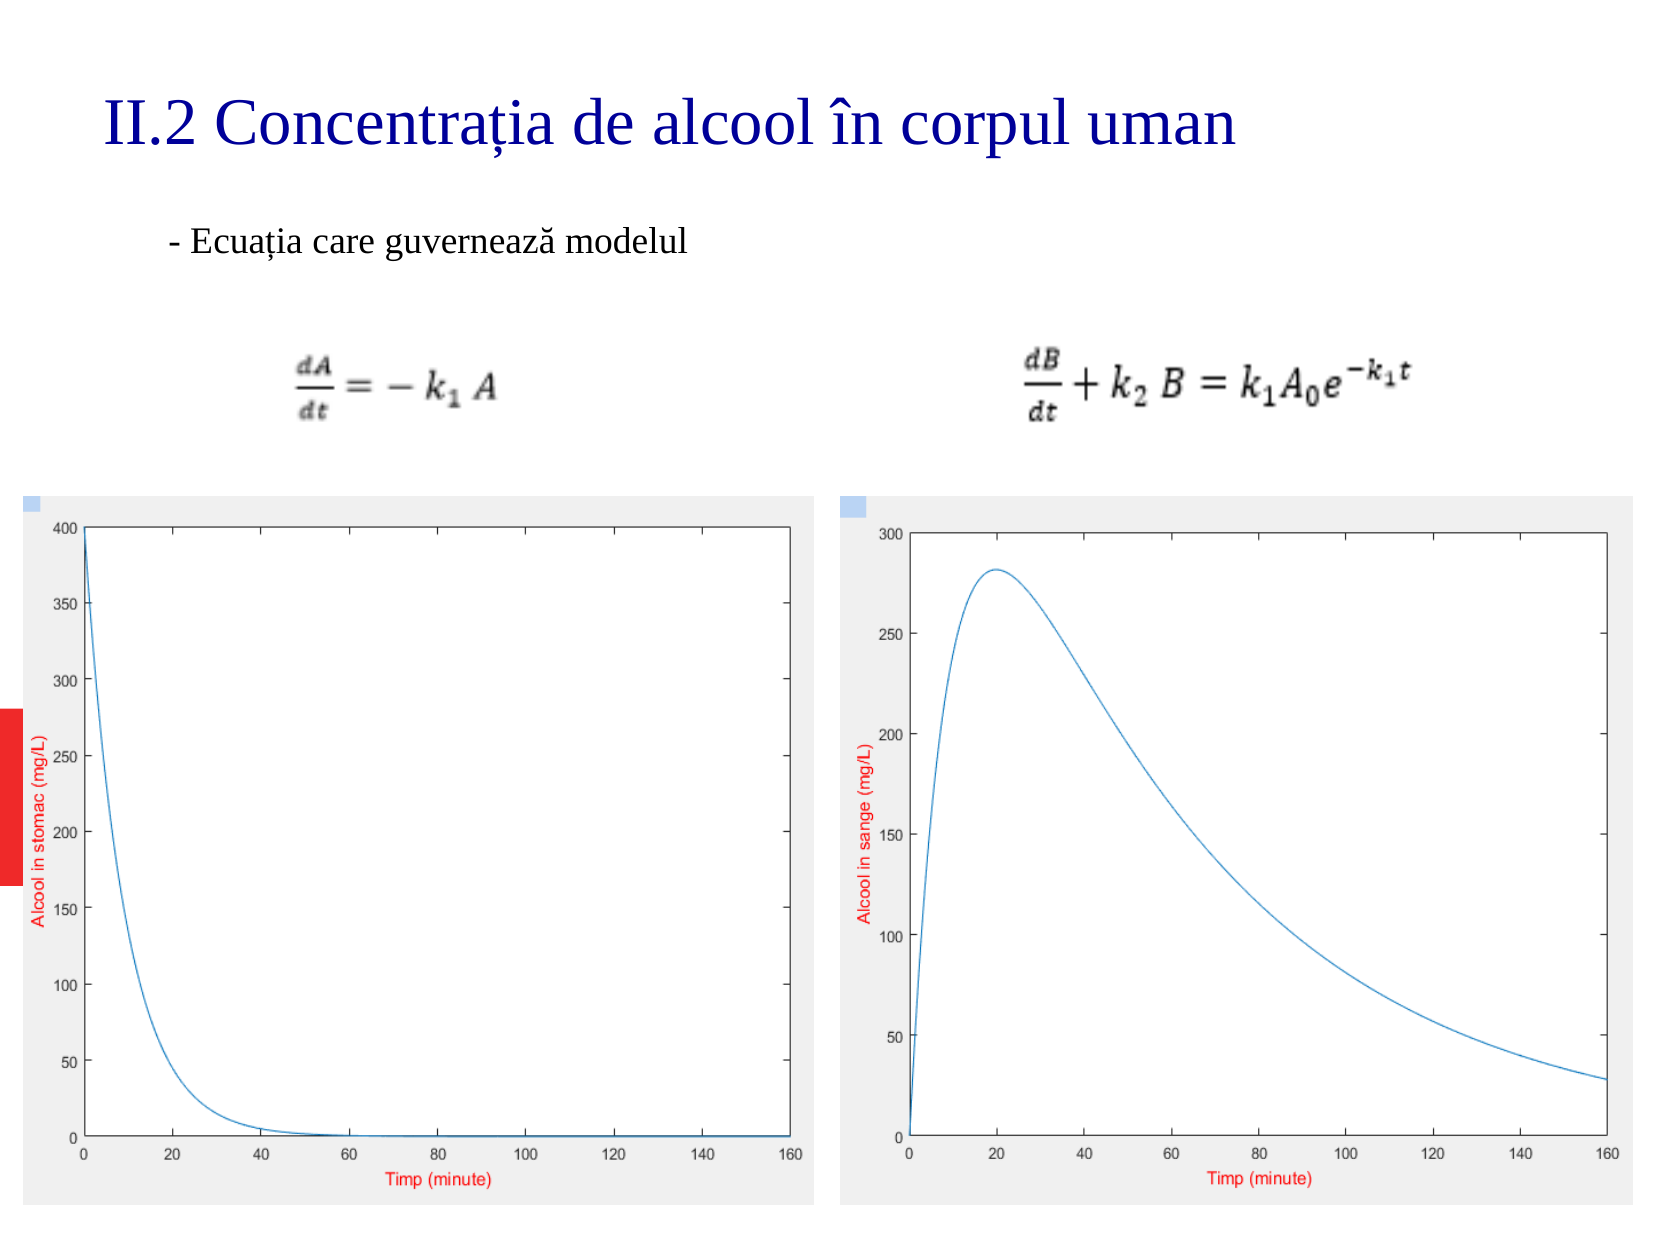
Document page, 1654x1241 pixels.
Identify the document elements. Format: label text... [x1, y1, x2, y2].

picture [248, 318, 567, 446]
picture [1015, 318, 1501, 449]
text_box II.2 Concentrația de alcool în corpul uman [88, 77, 1368, 389]
picture [840, 496, 1633, 1205]
picture [23, 496, 814, 1205]
text_box - Ecuația care guvernează modelul [153, 212, 891, 270]
